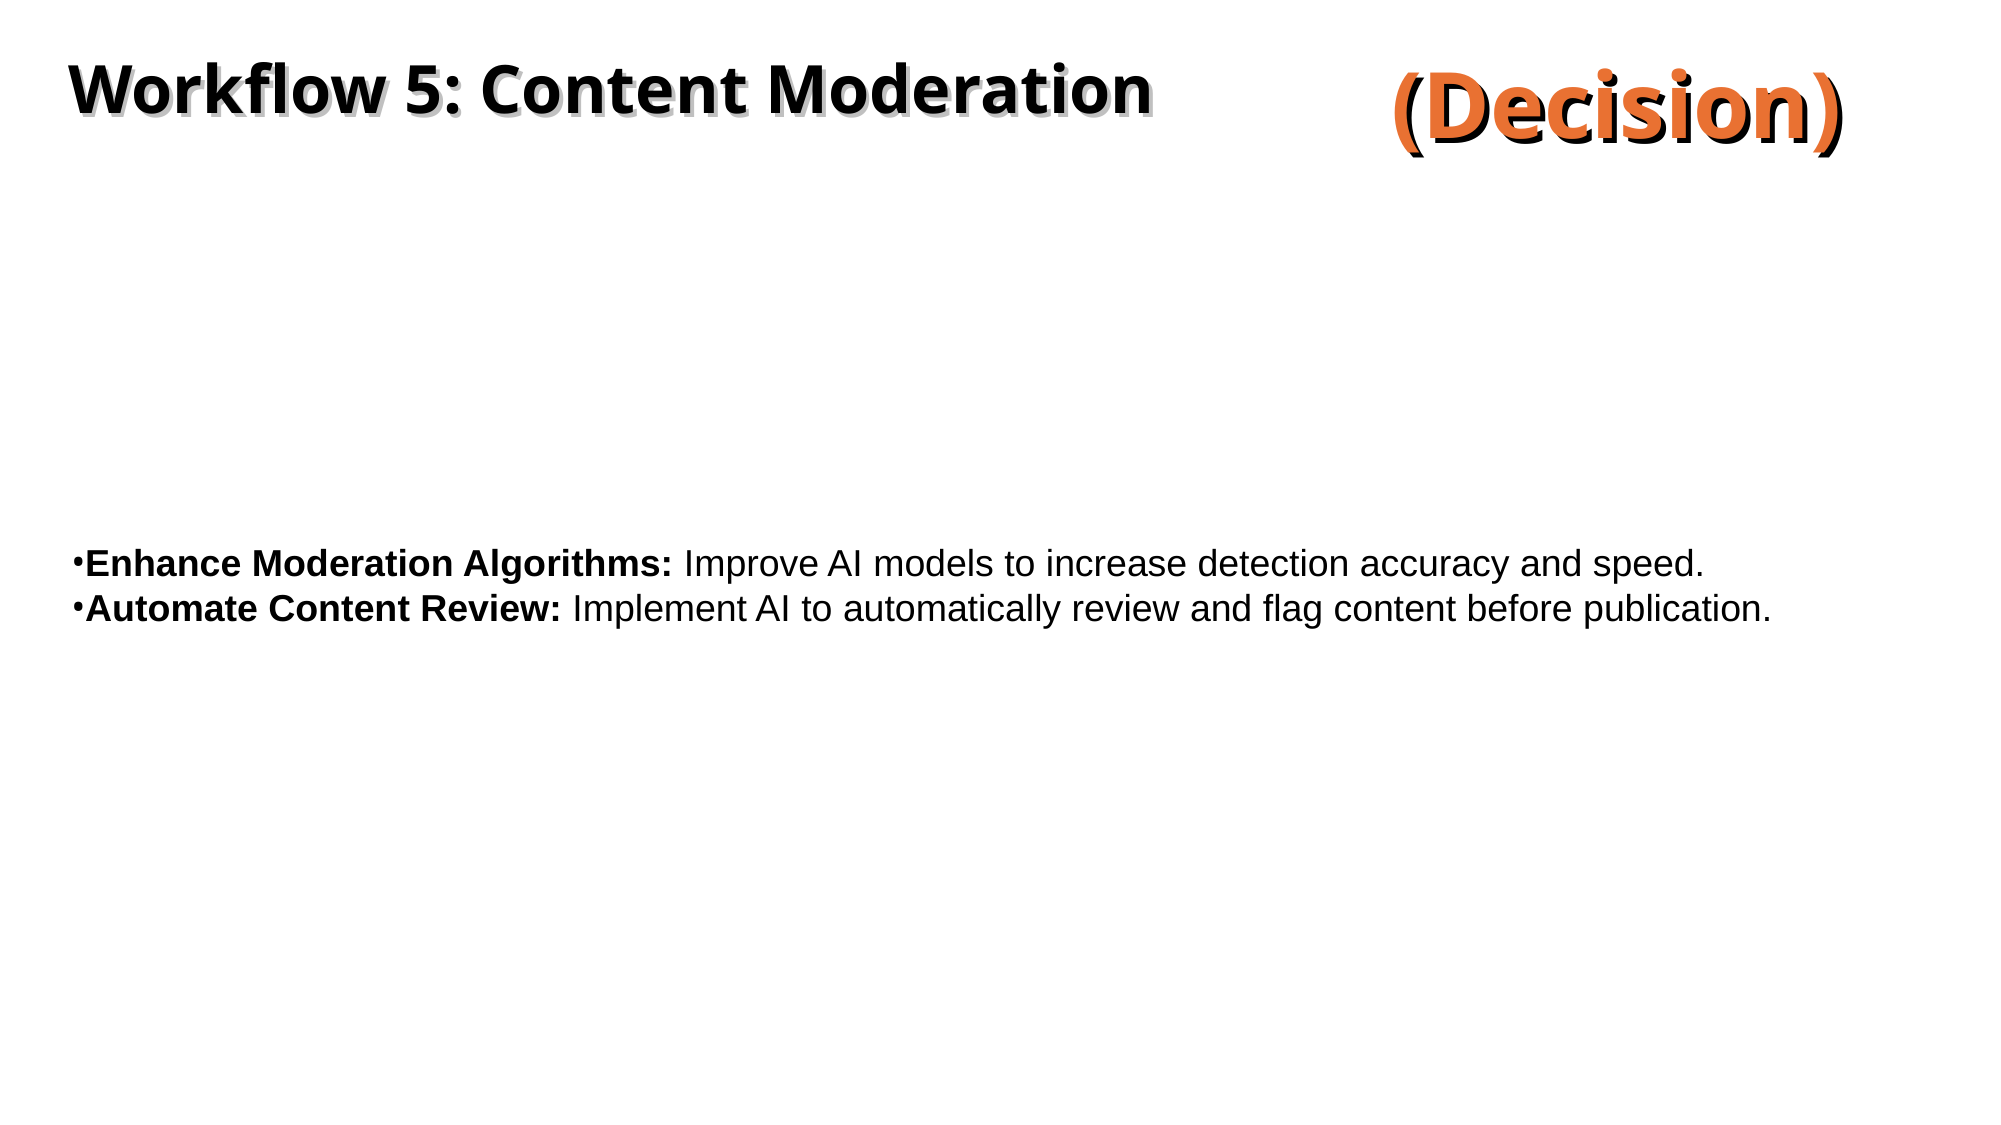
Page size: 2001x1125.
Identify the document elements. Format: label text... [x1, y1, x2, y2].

text_box Workflow 5: Content Moderation [53, 39, 1170, 135]
text_box Enhance Moderation Algorithms: Improve AI models to increase detection accuracy and speed. Automate Content Review: Implement AI to automatically review and flag content before publication. [56, 531, 1861, 636]
text_box (Decision) [1376, 39, 1857, 165]
